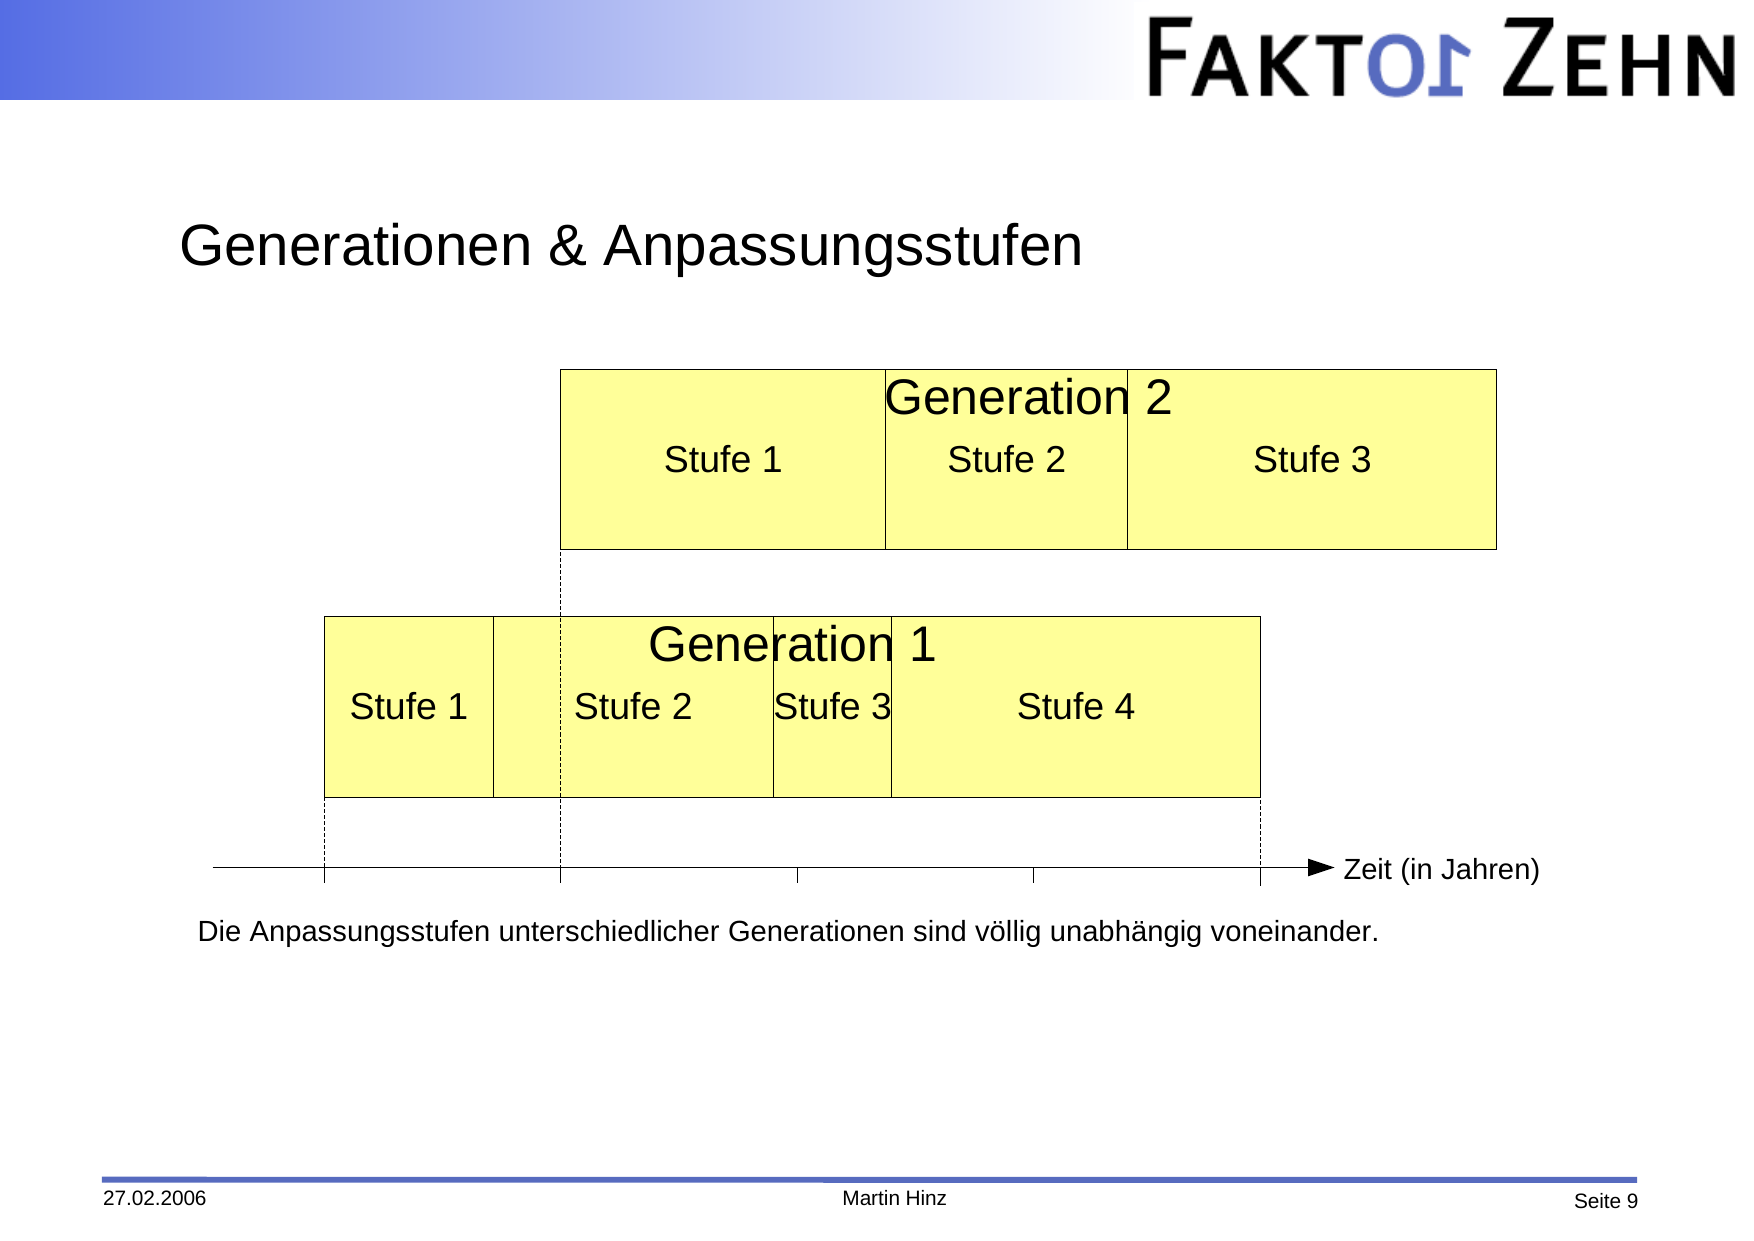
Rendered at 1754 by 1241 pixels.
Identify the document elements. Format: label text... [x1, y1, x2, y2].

text_box Generation 1 [324, 616, 1261, 798]
title Generationen & Anpassungsstufen [179, 142, 1576, 349]
text_box Zeit (in Jahren) [1343, 852, 1551, 886]
text_box Die Anpassungsstufen unterschiedlicher Generationen sind völlig unabhängig voneinander. [103, 915, 1639, 1093]
picture [1133, 2, 1749, 105]
text_box Generation 2 [560, 369, 1497, 550]
